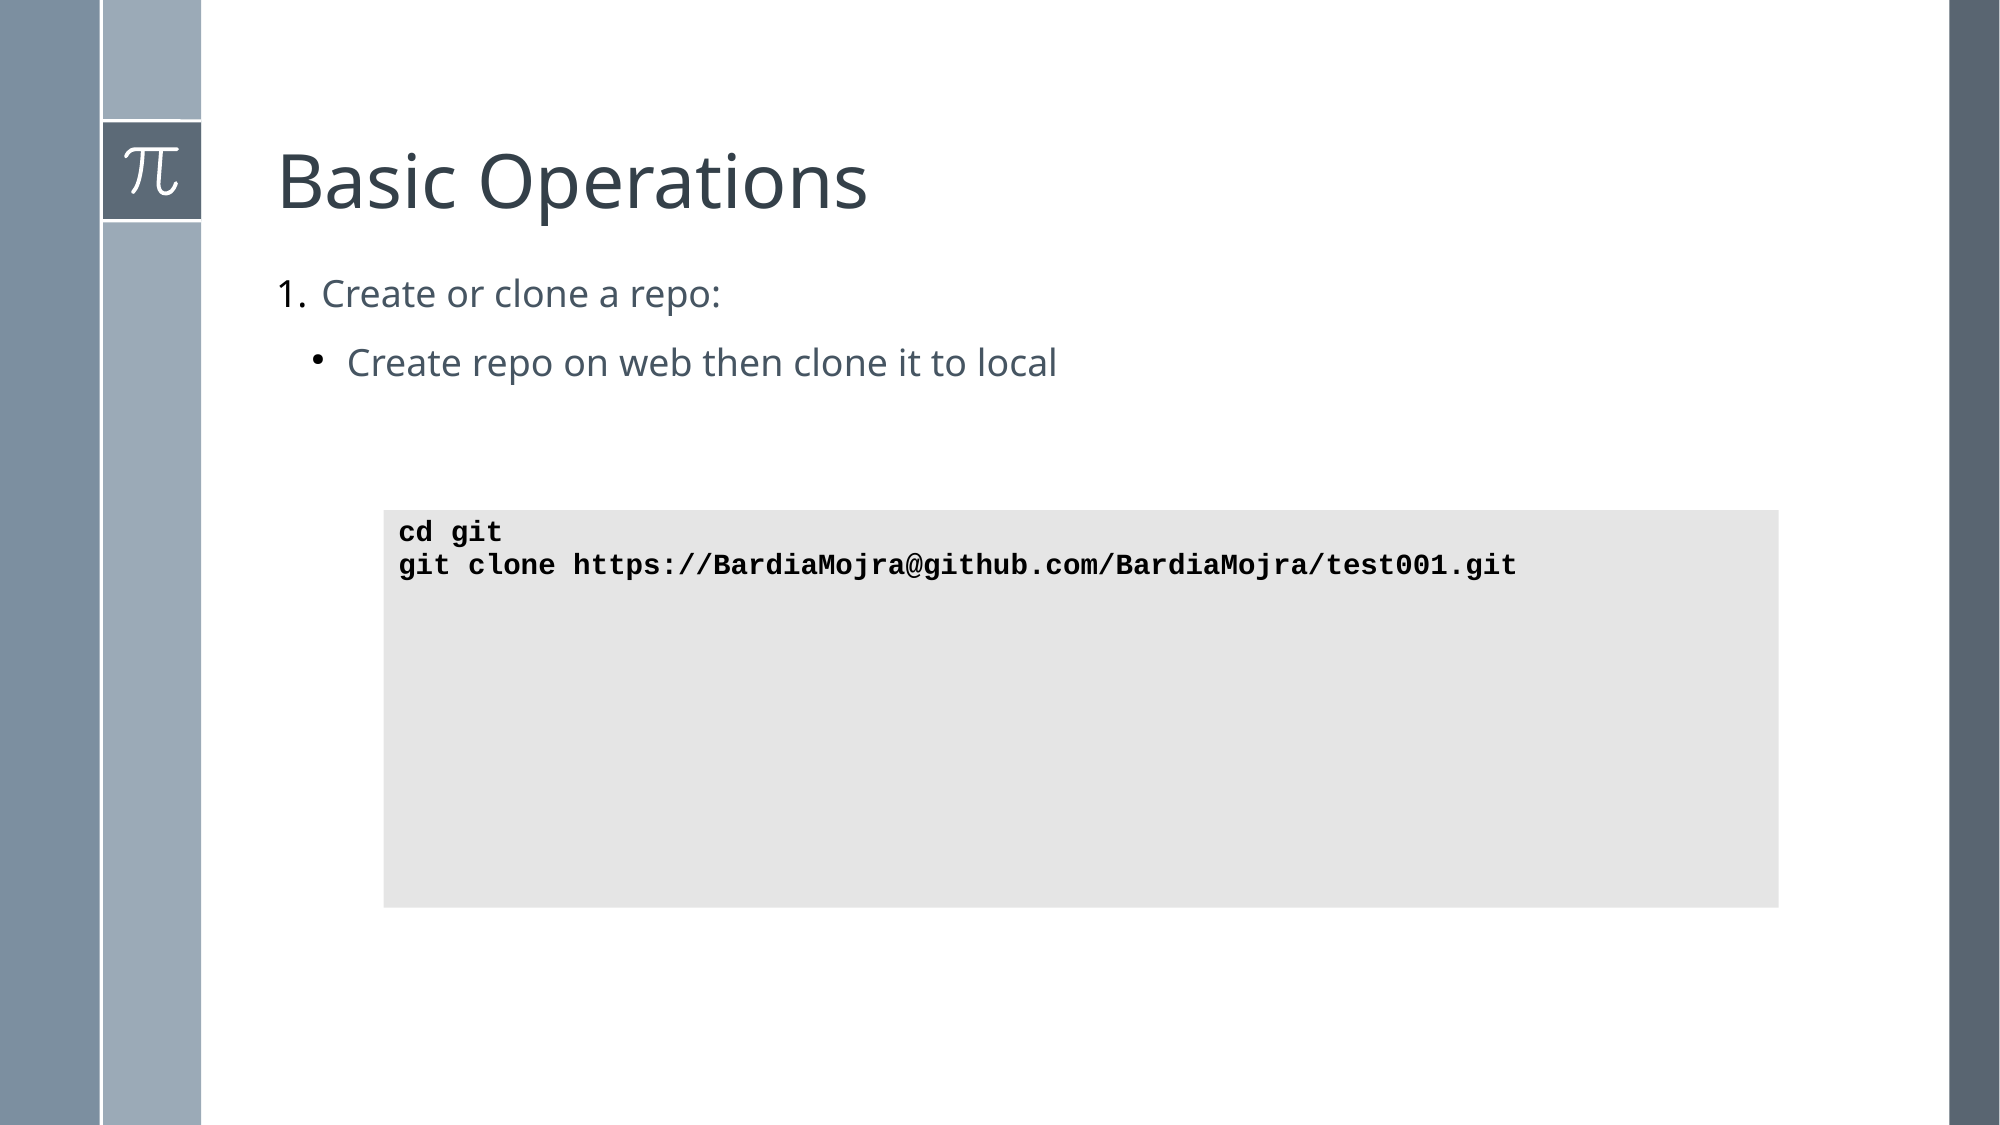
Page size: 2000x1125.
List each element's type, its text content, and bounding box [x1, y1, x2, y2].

text_box Basic Operations [261, 29, 1867, 233]
text_box cd git git clone https://BardiaMojra@github.com/BardiaMojra/test001.git [383, 510, 1779, 908]
text_box Create or clone a repo: Create repo on web then clone it to local [261, 262, 1845, 1013]
